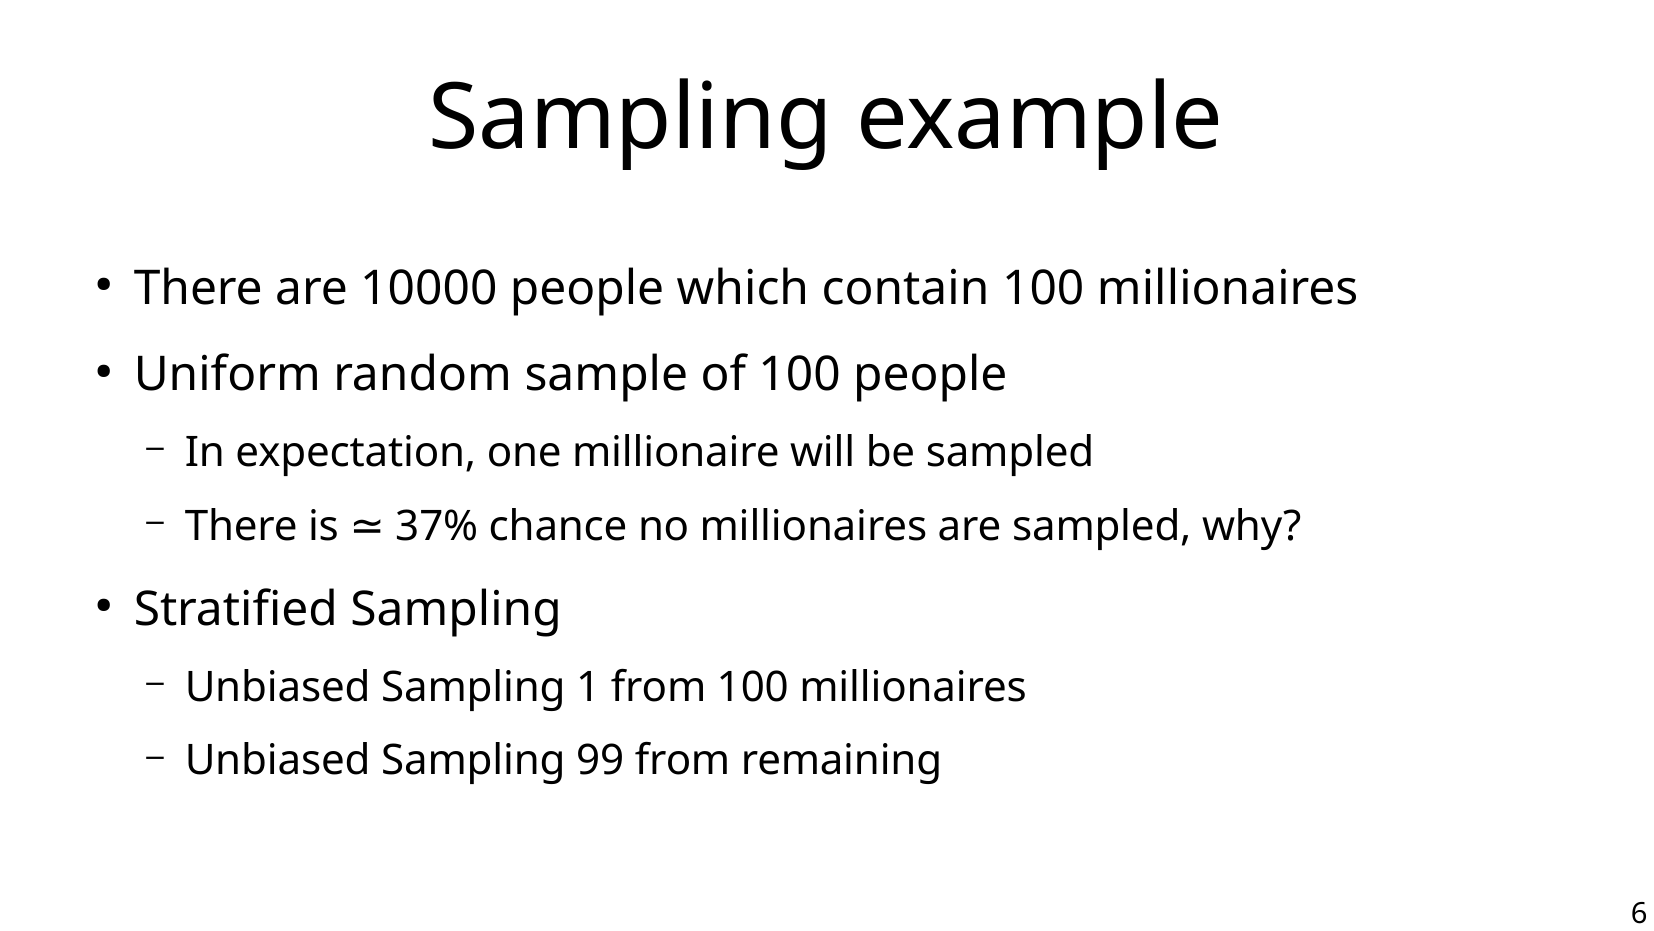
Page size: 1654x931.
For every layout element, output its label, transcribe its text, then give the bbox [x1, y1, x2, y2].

list There are 10000 people which contain 100 millionaires Uniform random sample of 100 people In expectation, one millionaire will be sampled There is ≃ 37% chance no millionaires are sampled, why? Stratified Sampling Unbiased Sampling 1 from 100 millionaires Unbiased Sampling 99 from remaining [82, 253, 1571, 793]
title Sampling example [82, 1, 1571, 226]
